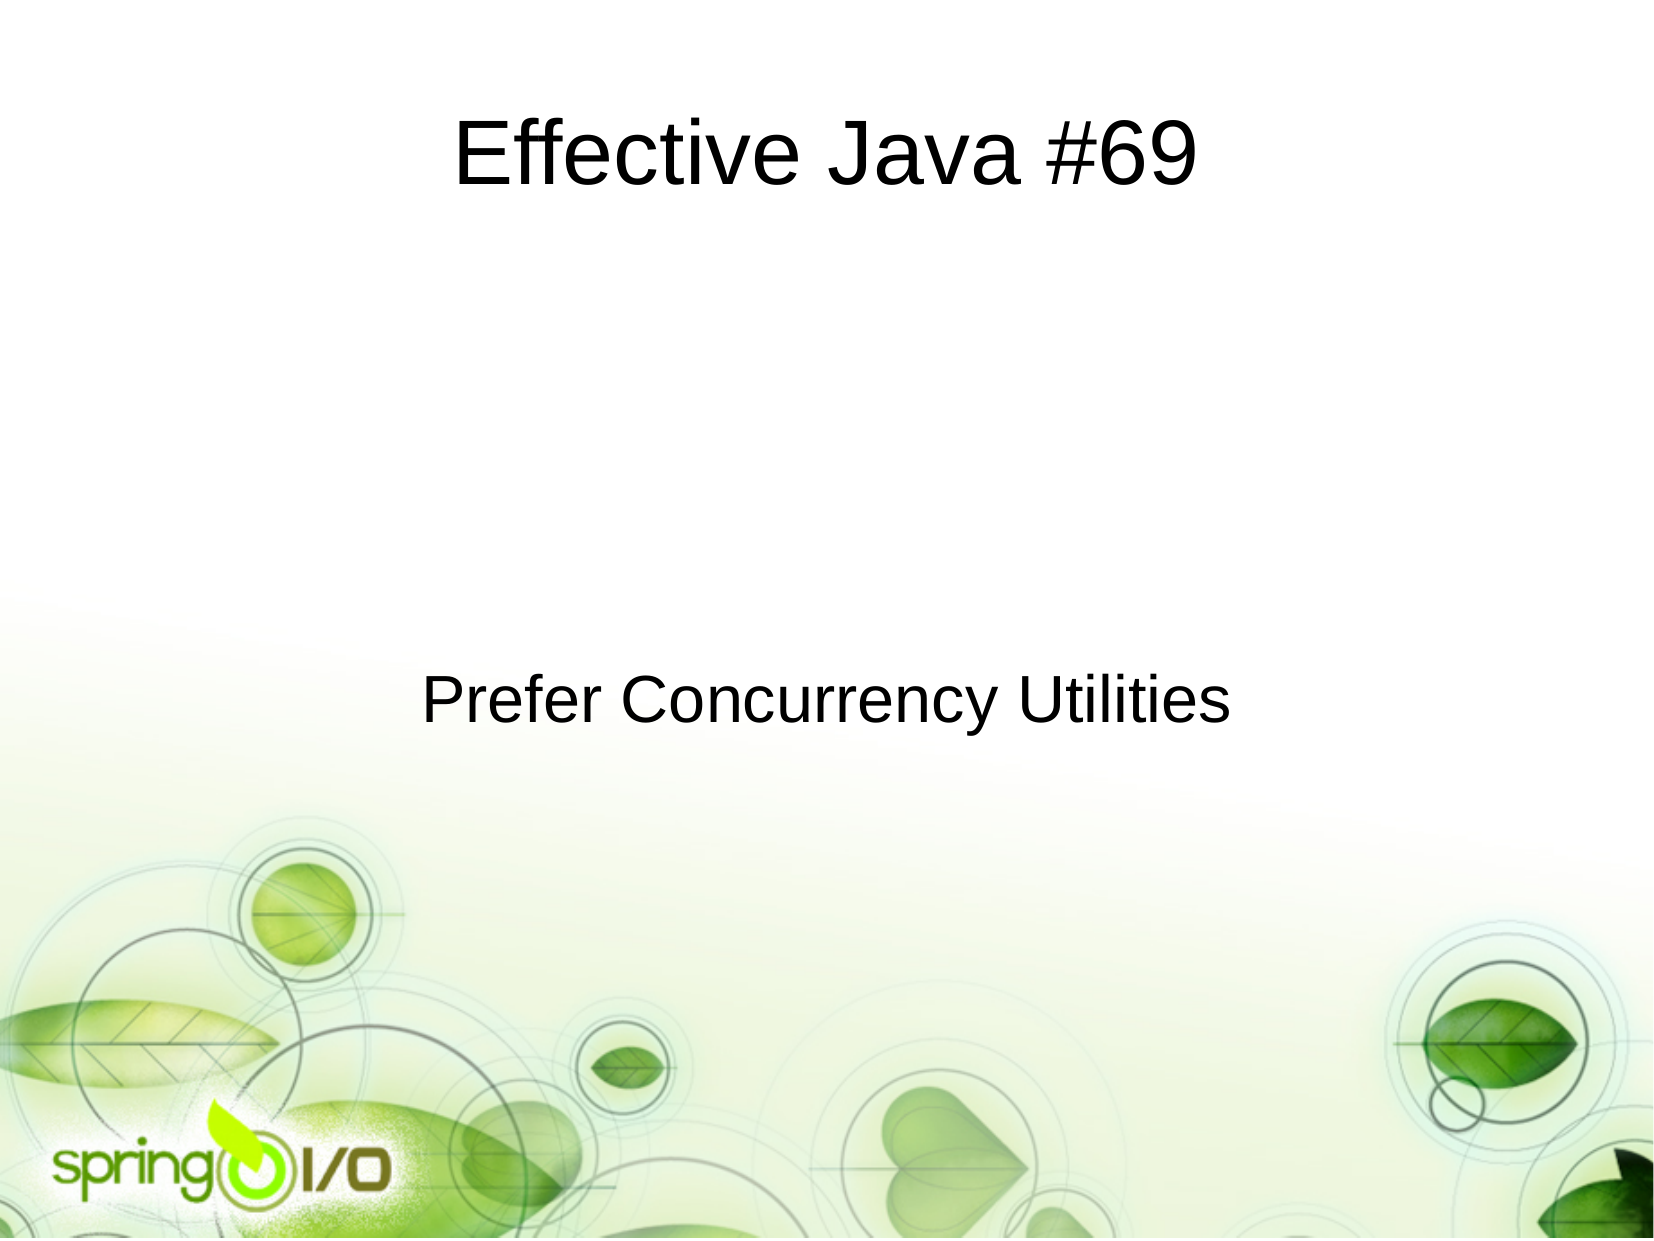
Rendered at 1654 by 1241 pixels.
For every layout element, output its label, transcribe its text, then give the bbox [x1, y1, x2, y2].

title Effective Java #69 [82, 56, 1571, 250]
subtitle Prefer Concurrency Utilities [82, 297, 1571, 1102]
picture [0, 0, 1654, 1238]
